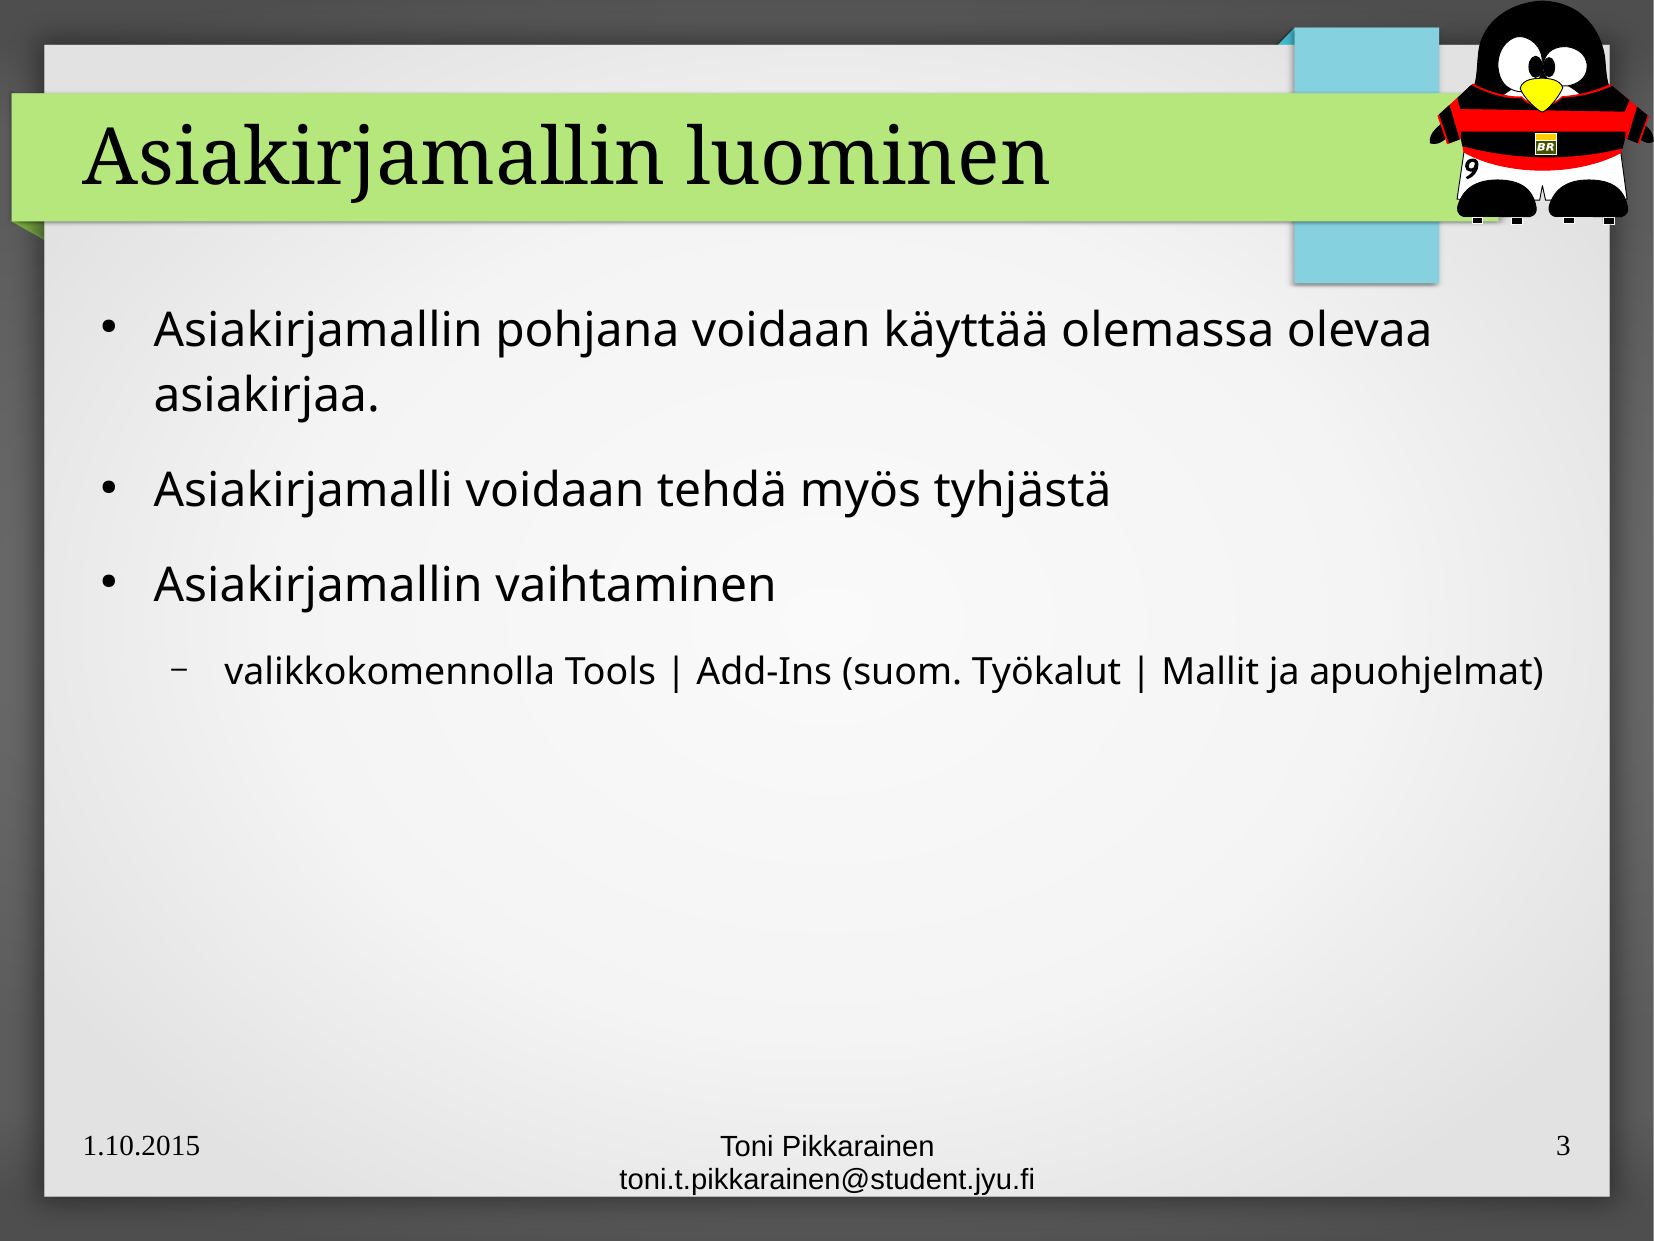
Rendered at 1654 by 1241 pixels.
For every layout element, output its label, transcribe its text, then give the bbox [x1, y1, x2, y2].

title Asiakirjamallin luominen [82, 94, 1264, 213]
list Asiakirjamallin pohjana voidaan käyttää olemassa olevaa asiakirjaa. Asiakirjamalli voidaan tehdä myös tyhjästä Asiakirjamallin vaihtaminen valikkokomennolla Tools | Add-Ins (suom. Työkalut | Mallit ja apuohjelmat) [82, 295, 1571, 1015]
picture [1548, 0, 1654, 135]
picture [0, 0, 1654, 1241]
